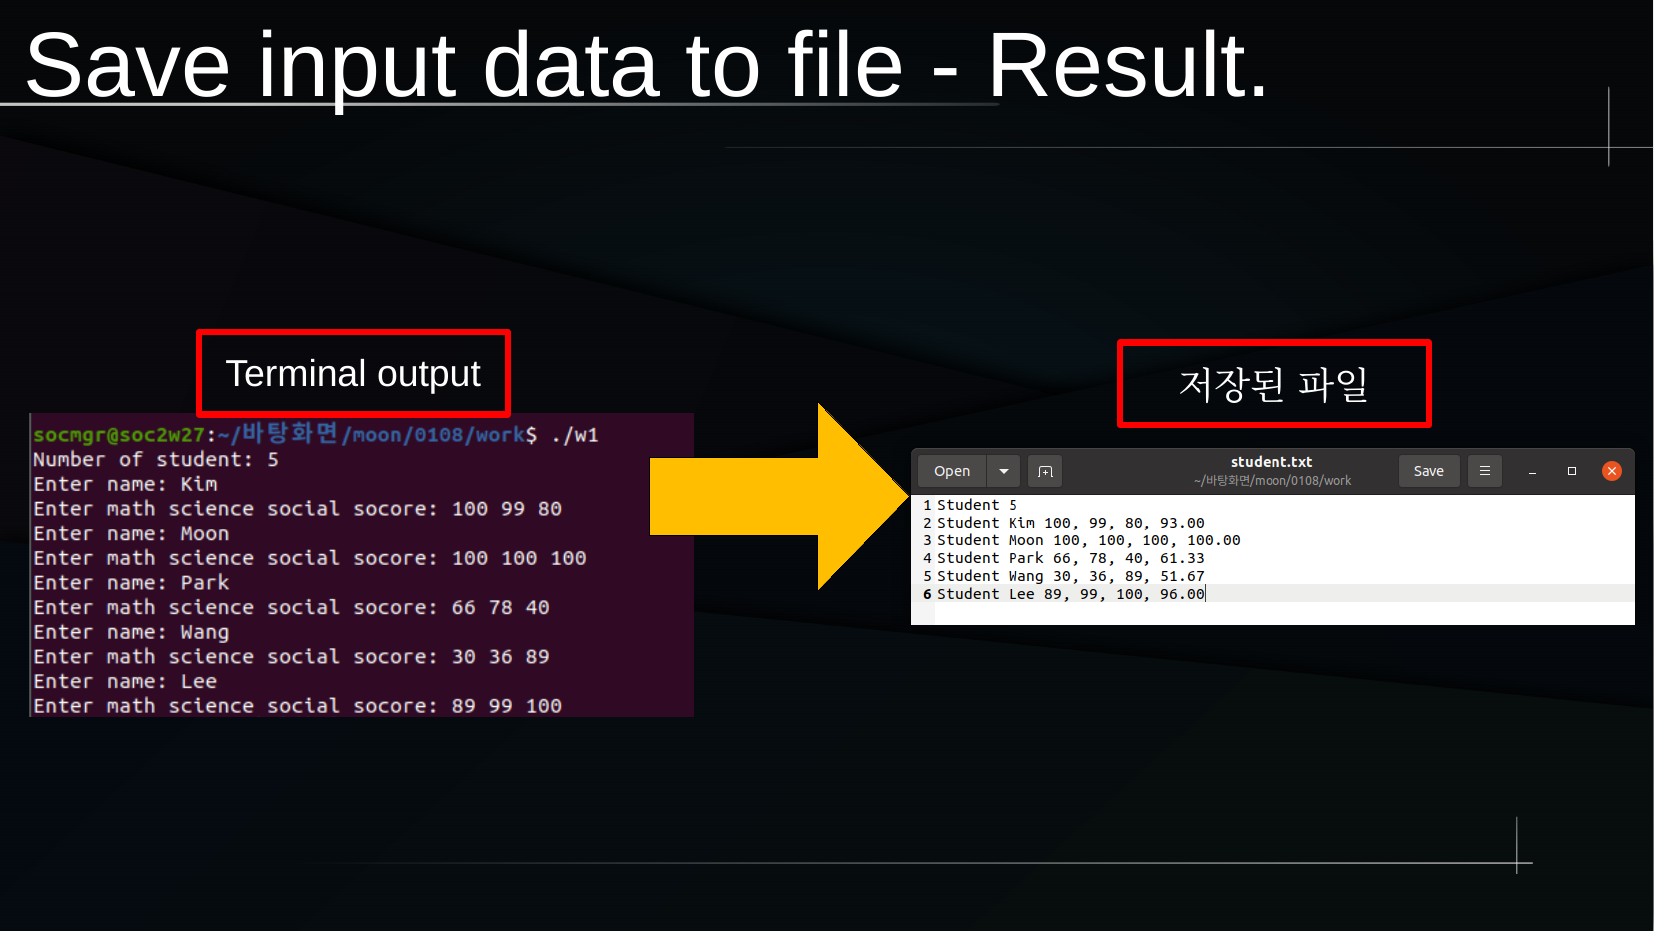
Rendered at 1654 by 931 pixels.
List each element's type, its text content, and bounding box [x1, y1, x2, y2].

text_box [649, 401, 910, 591]
text_box 저장된 파일 [1120, 342, 1430, 426]
title Save input data to file - Result. [23, 11, 1589, 119]
text_box Terminal output [198, 331, 508, 415]
picture [0, 0, 1654, 931]
